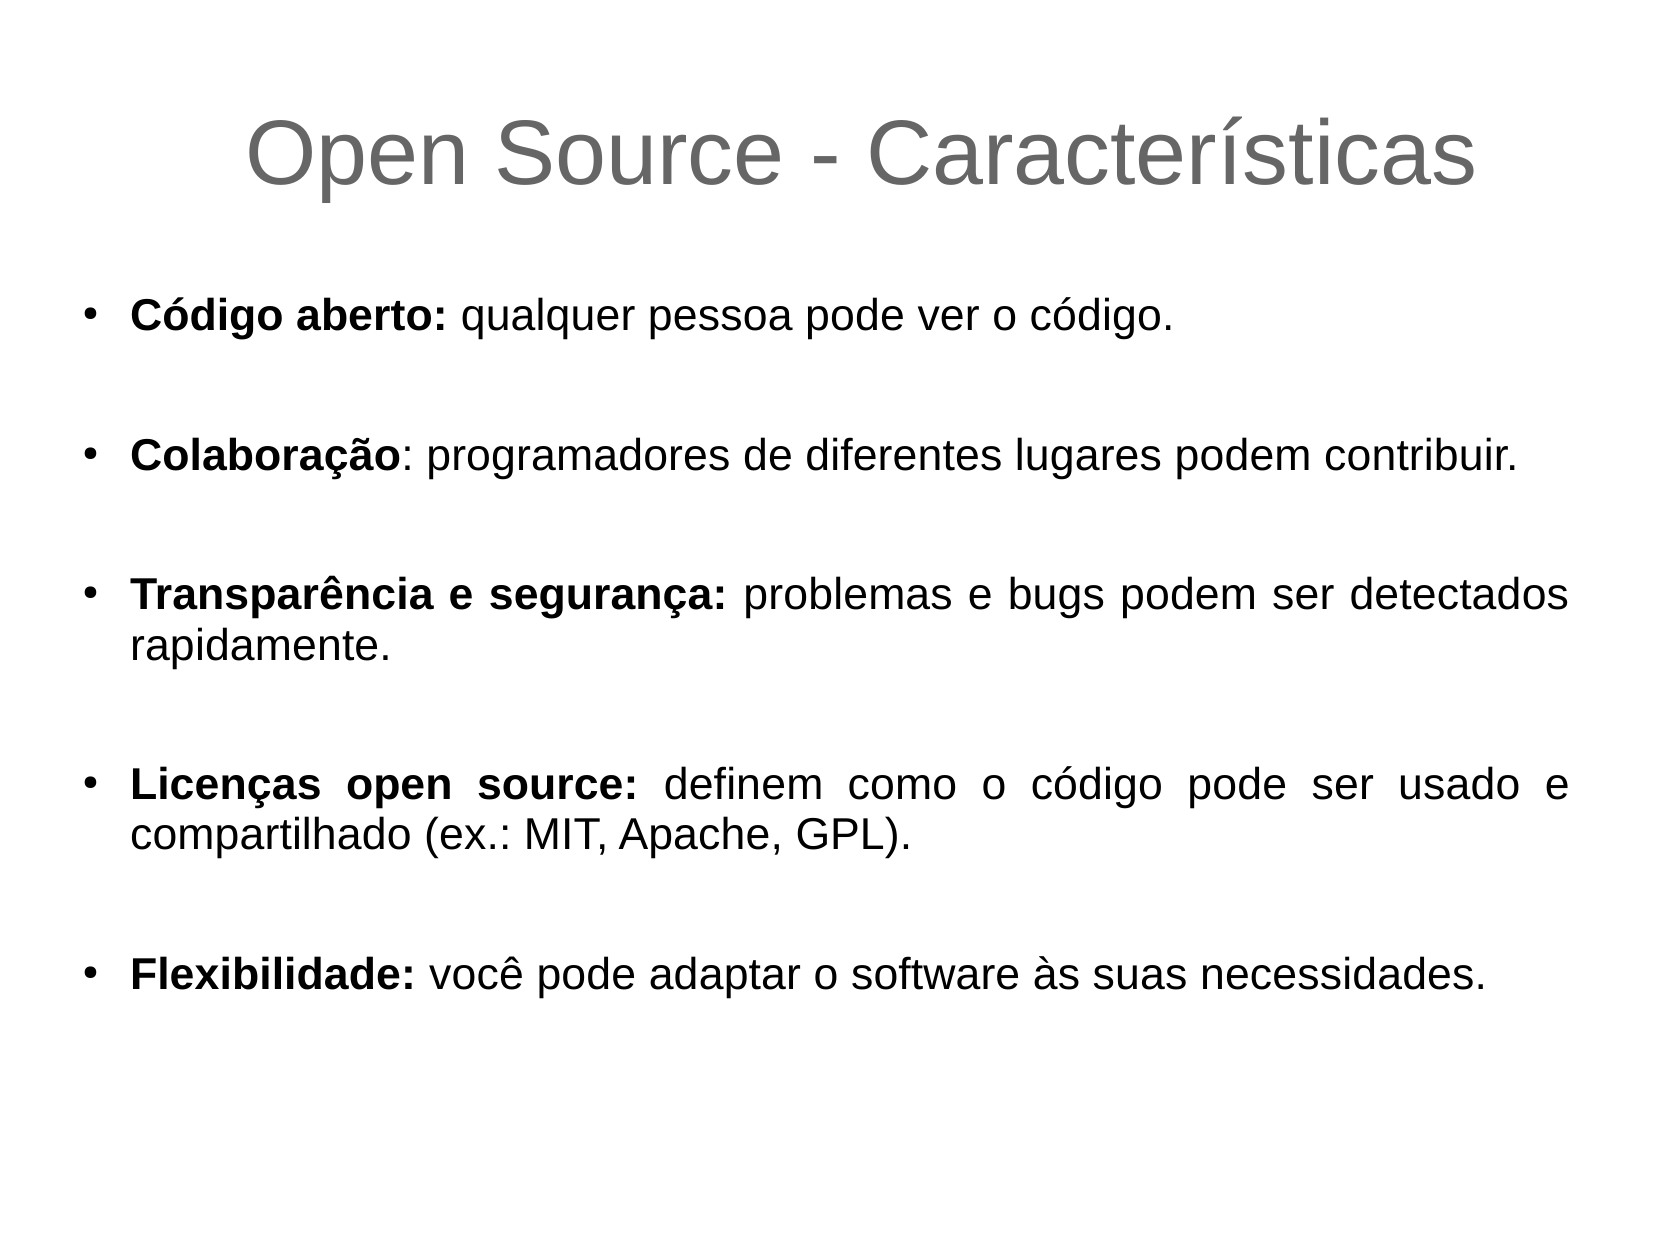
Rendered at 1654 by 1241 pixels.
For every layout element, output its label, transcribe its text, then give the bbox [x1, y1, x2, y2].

list Código aberto: qualquer pessoa pode ver o código. Colaboração: programadores de diferentes lugares podem contribuir. Transparência e segurança: problemas e bugs podem ser detectados rapidamente. Licenças open source: definem como o código pode ser usado e compartilhado (ex.: MIT, Apache, GPL). Flexibilidade: você pode adaptar o software às suas necessidades. [82, 290, 1571, 1016]
title Open Source - Características [82, 49, 1571, 257]
